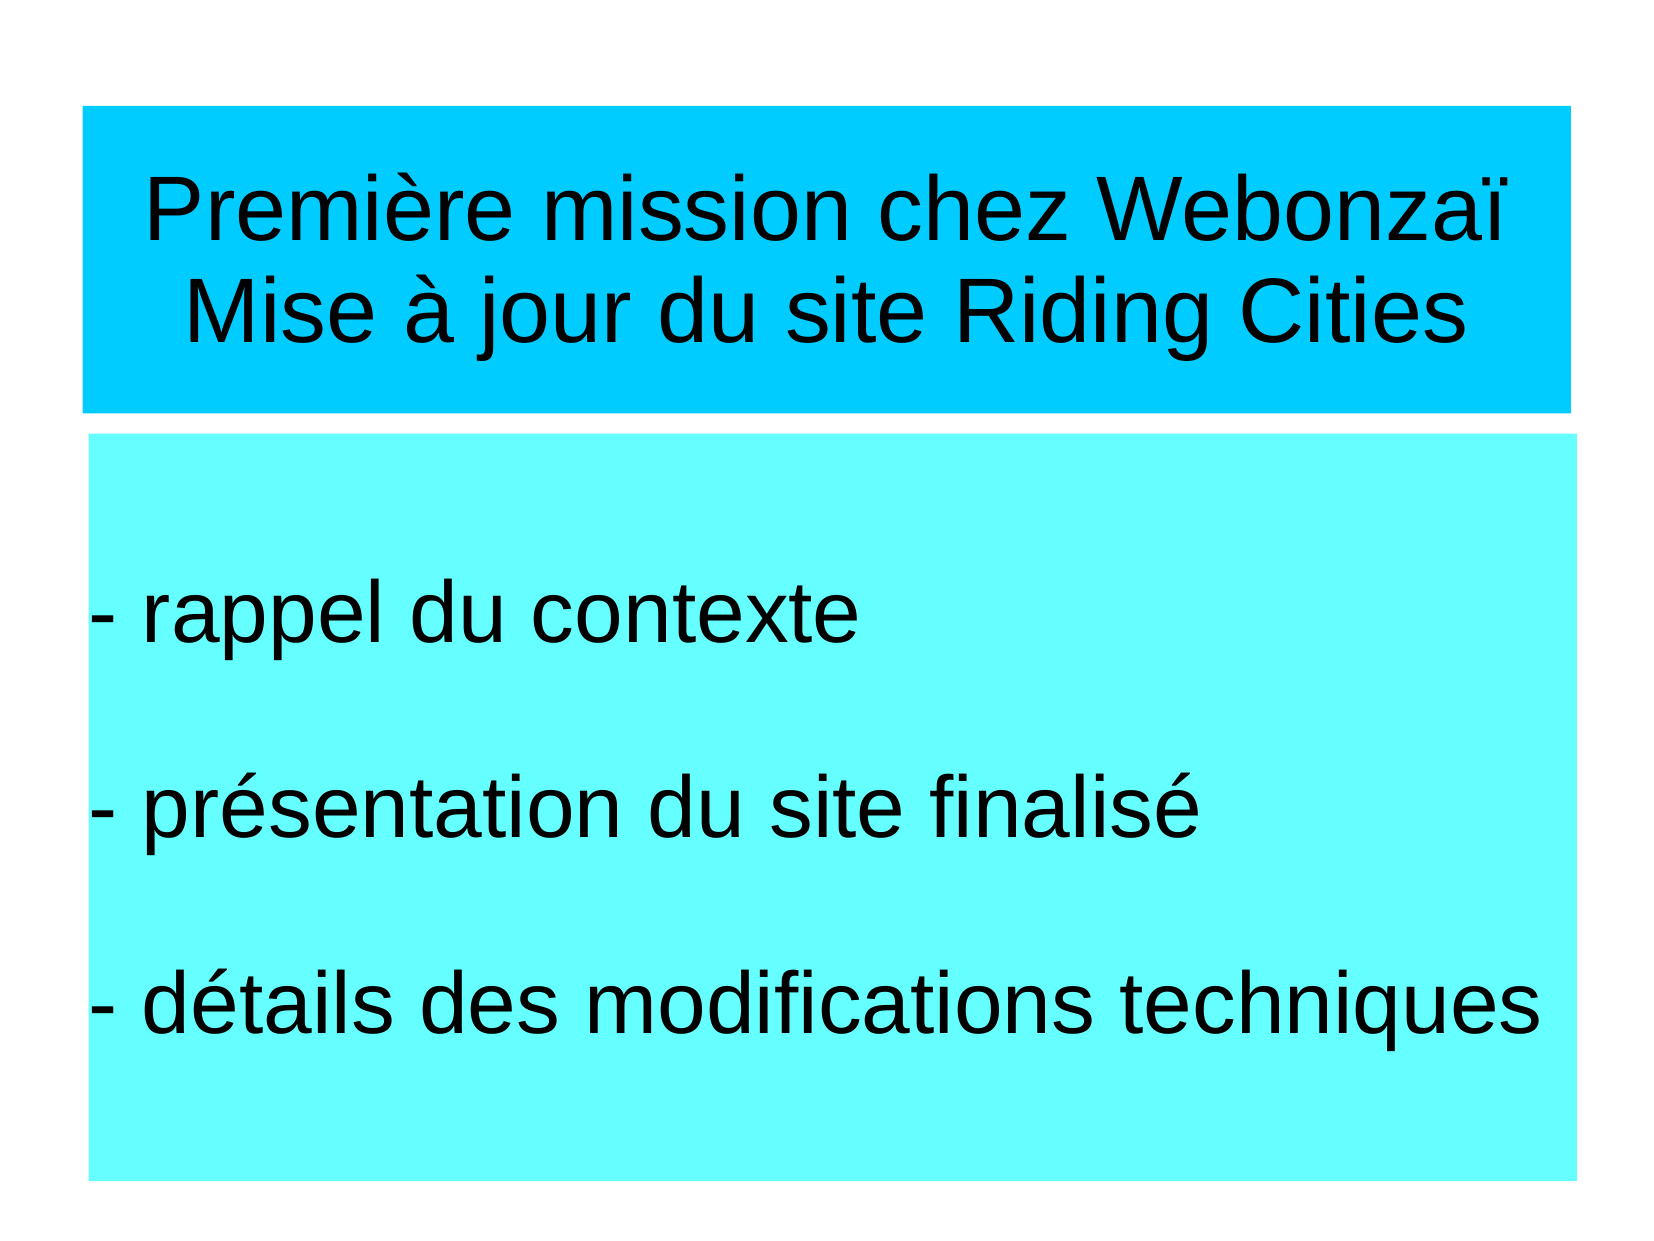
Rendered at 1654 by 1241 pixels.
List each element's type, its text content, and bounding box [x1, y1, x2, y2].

subtitle - rappel du contexte - présentation du site finalisé - détails des modifications techniques [88, 433, 1577, 1182]
title Première mission chez Webonzaï Mise à jour du site Riding Cities [82, 105, 1571, 414]
